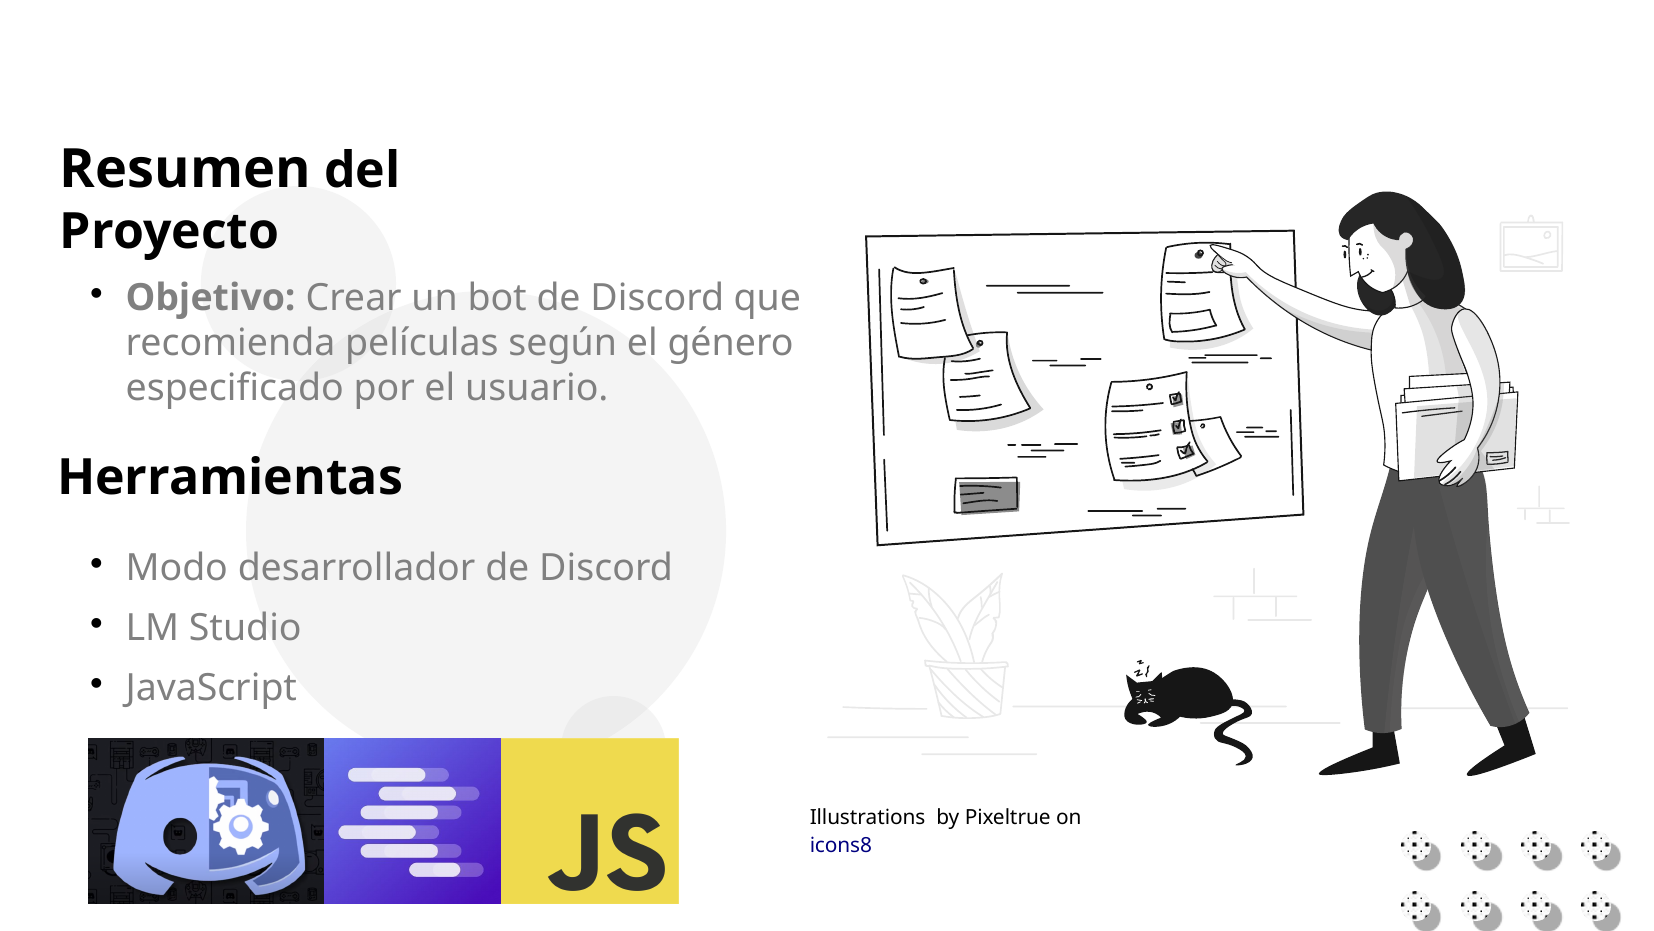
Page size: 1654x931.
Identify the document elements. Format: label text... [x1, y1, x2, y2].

text_box Objetivo: Crear un bot de Discord que recomienda películas según el género especificado por el usuario. Modo desarrollador de Discord LM Studio JavaScript [75, 265, 1005, 595]
picture [1580, 890, 1612, 922]
picture [1581, 830, 1612, 862]
text_box Resumen del Proyecto [44, 125, 600, 191]
picture [88, 738, 679, 904]
text_box Herramientas [29, 437, 585, 502]
picture [1460, 830, 1492, 862]
picture [1400, 830, 1432, 862]
picture [1520, 890, 1552, 922]
picture [1400, 891, 1432, 922]
picture [1520, 831, 1552, 862]
picture [1461, 890, 1492, 922]
